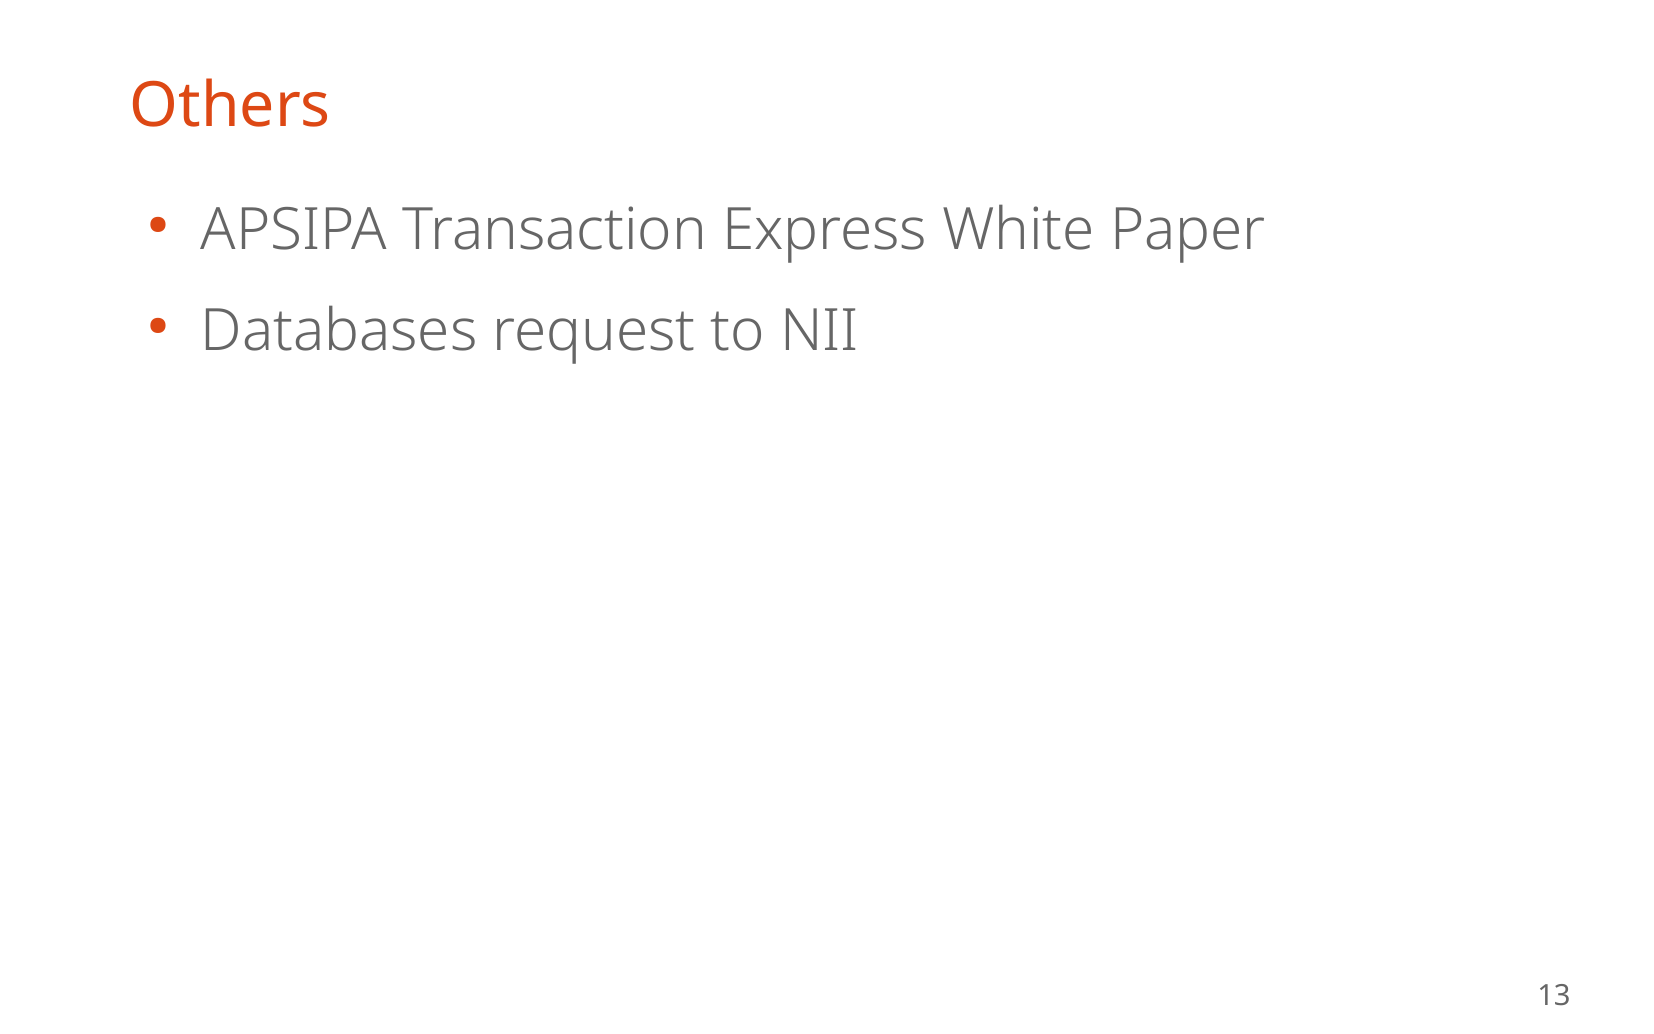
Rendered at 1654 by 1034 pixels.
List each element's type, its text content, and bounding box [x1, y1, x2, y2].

title Others [129, 49, 1518, 155]
list APSIPA Transaction Express White Paper Databases request to NII [129, 186, 1518, 916]
